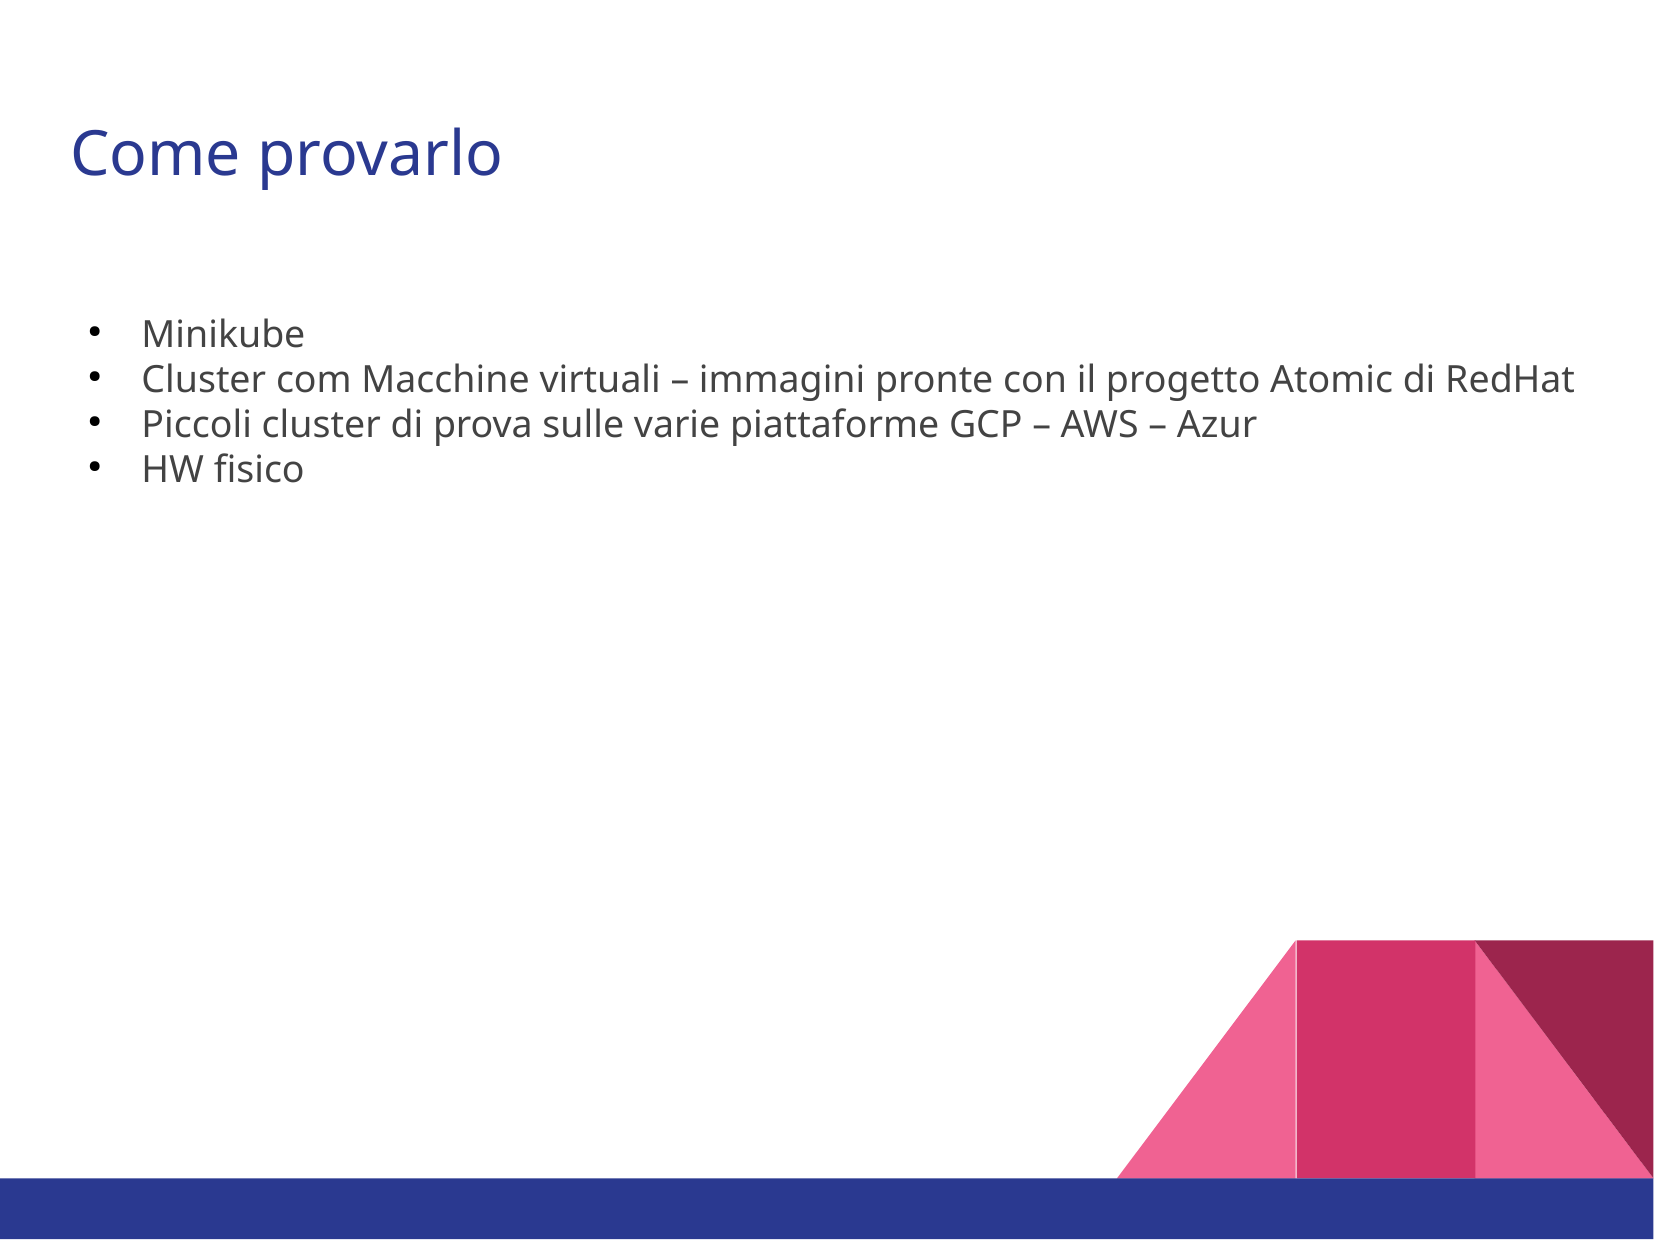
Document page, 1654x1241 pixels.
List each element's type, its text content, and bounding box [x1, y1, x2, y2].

list Minikube Cluster com Macchine virtuali – immagini pronte con il progetto Atomic di RedHat Piccoli cluster di prova sulle varie piattaforme GCP – AWS – Azur HW fisico [55, 295, 1597, 503]
title Come provarlo [55, 98, 1597, 245]
